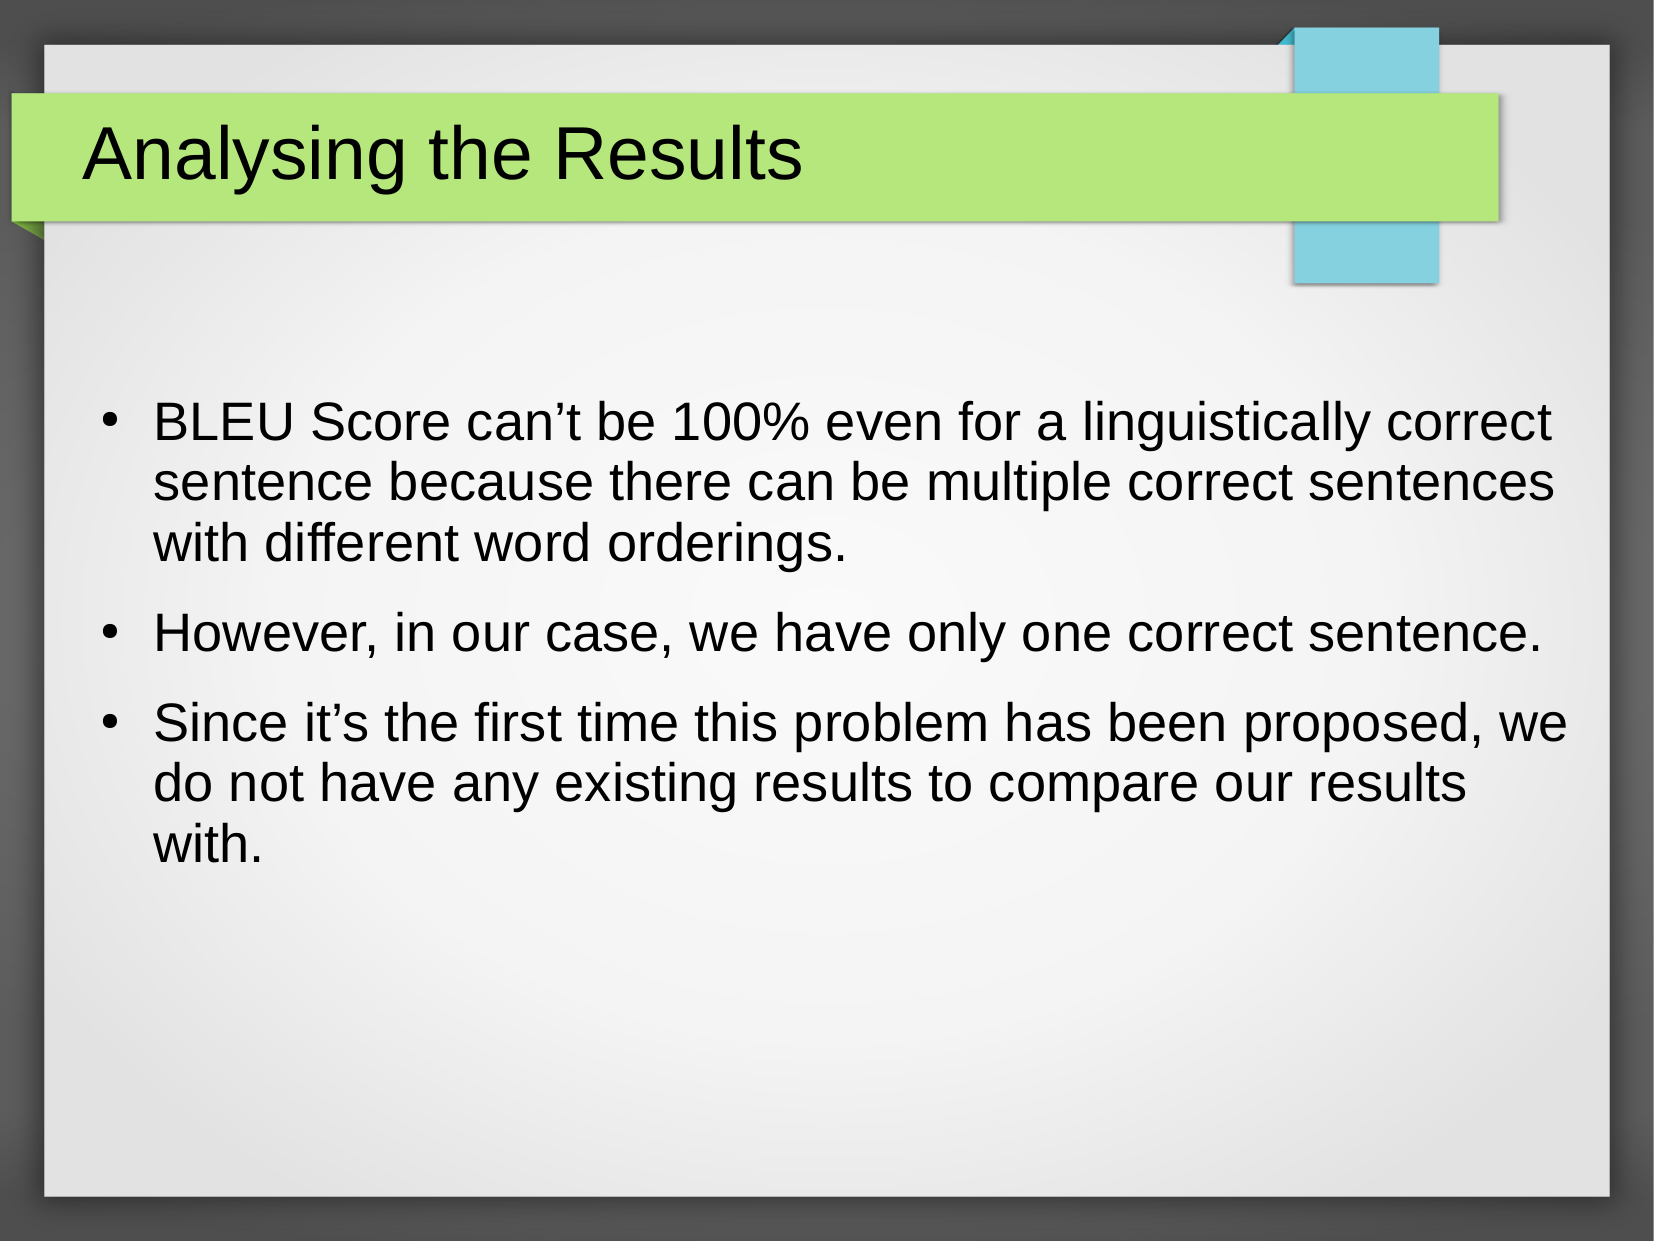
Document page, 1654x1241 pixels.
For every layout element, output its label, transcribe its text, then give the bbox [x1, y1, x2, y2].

list BLEU Score can’t be 100% even for a linguistically correct sentence because there can be multiple correct sentences with different word orderings. However, in our case, we have only one correct sentence. Since it’s the first time this problem has been proposed, we do not have any existing results to compare our results with. [82, 391, 1571, 1111]
title Analysing the Results [82, 94, 1264, 213]
picture [0, 0, 1654, 1241]
